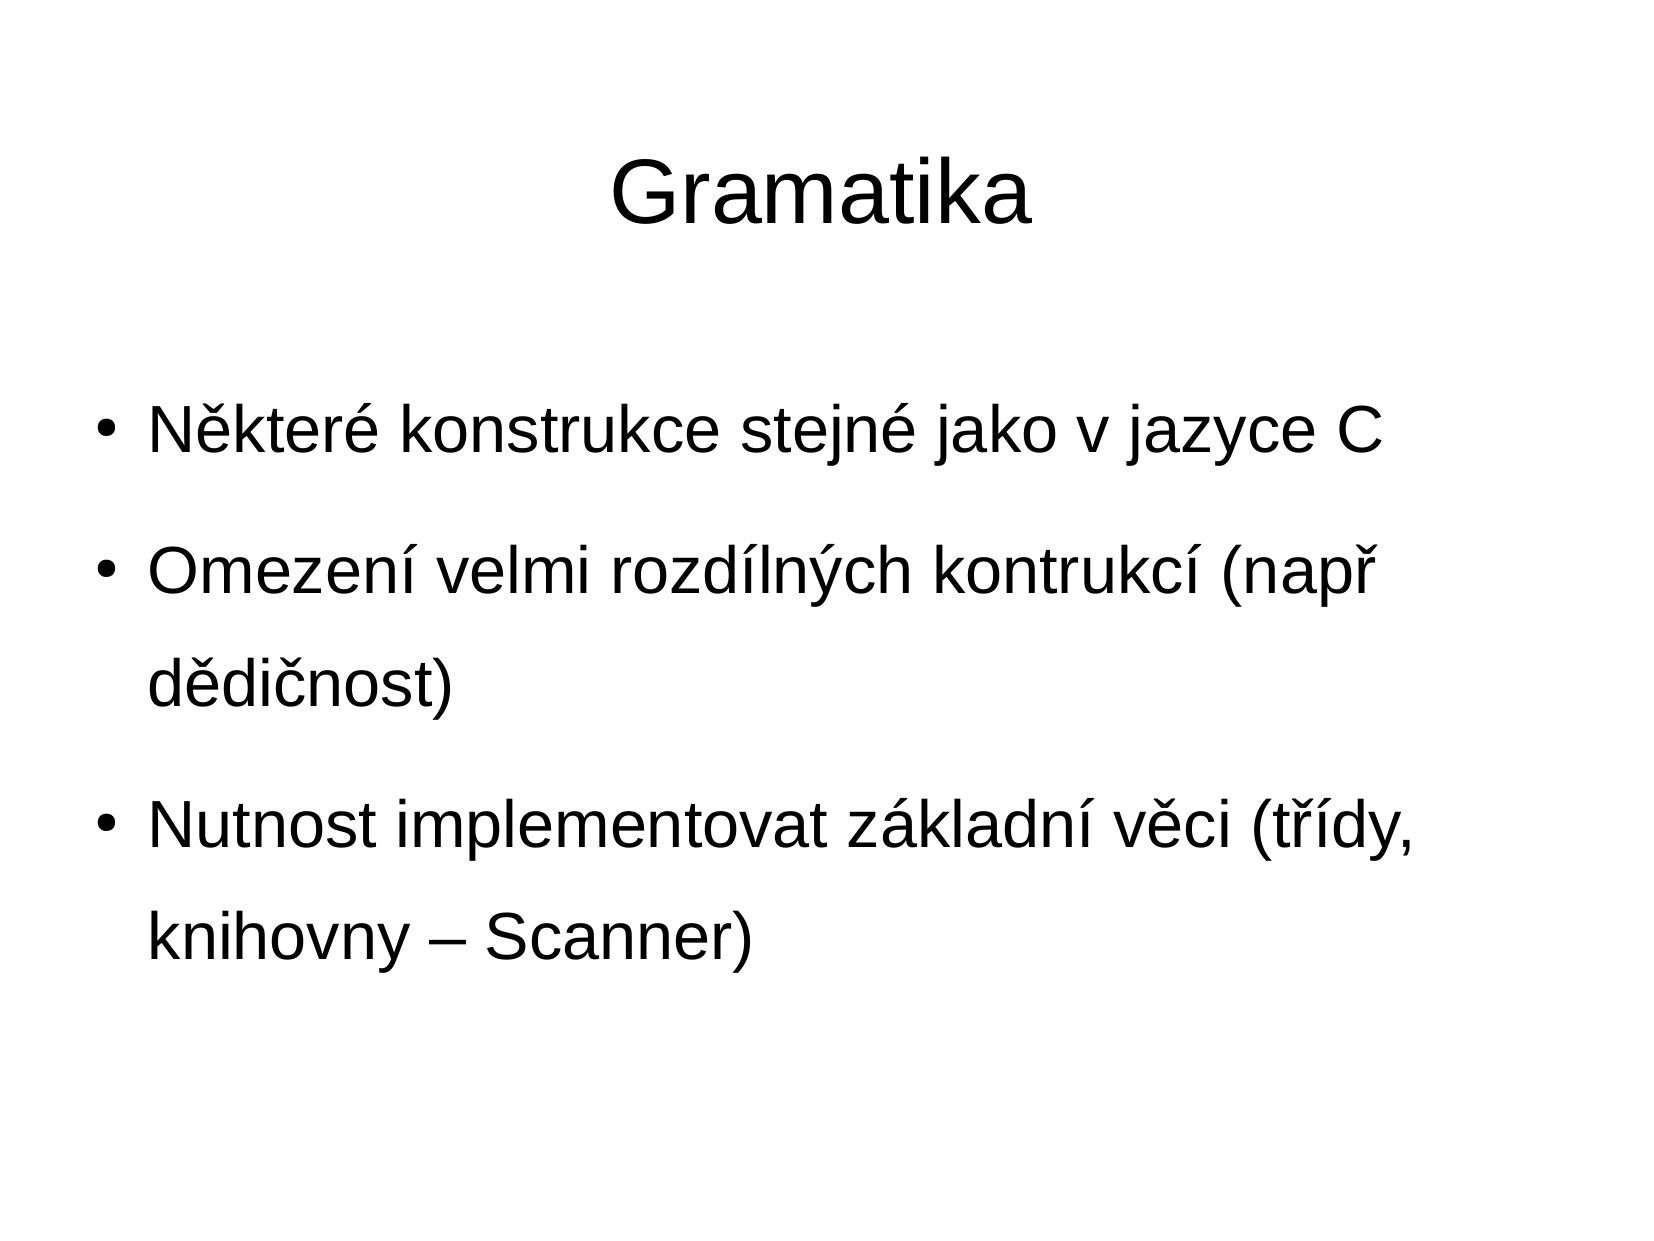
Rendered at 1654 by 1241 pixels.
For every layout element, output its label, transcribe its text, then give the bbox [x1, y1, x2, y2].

list Některé konstrukce stejné jako v jazyce C Omezení velmi rozdílných kontrukcí (např dědičnost) Nutnost implementovat základní věci (třídy, knihovny – Scanner) [76, 354, 1565, 1183]
title Gramatika [76, 88, 1565, 296]
